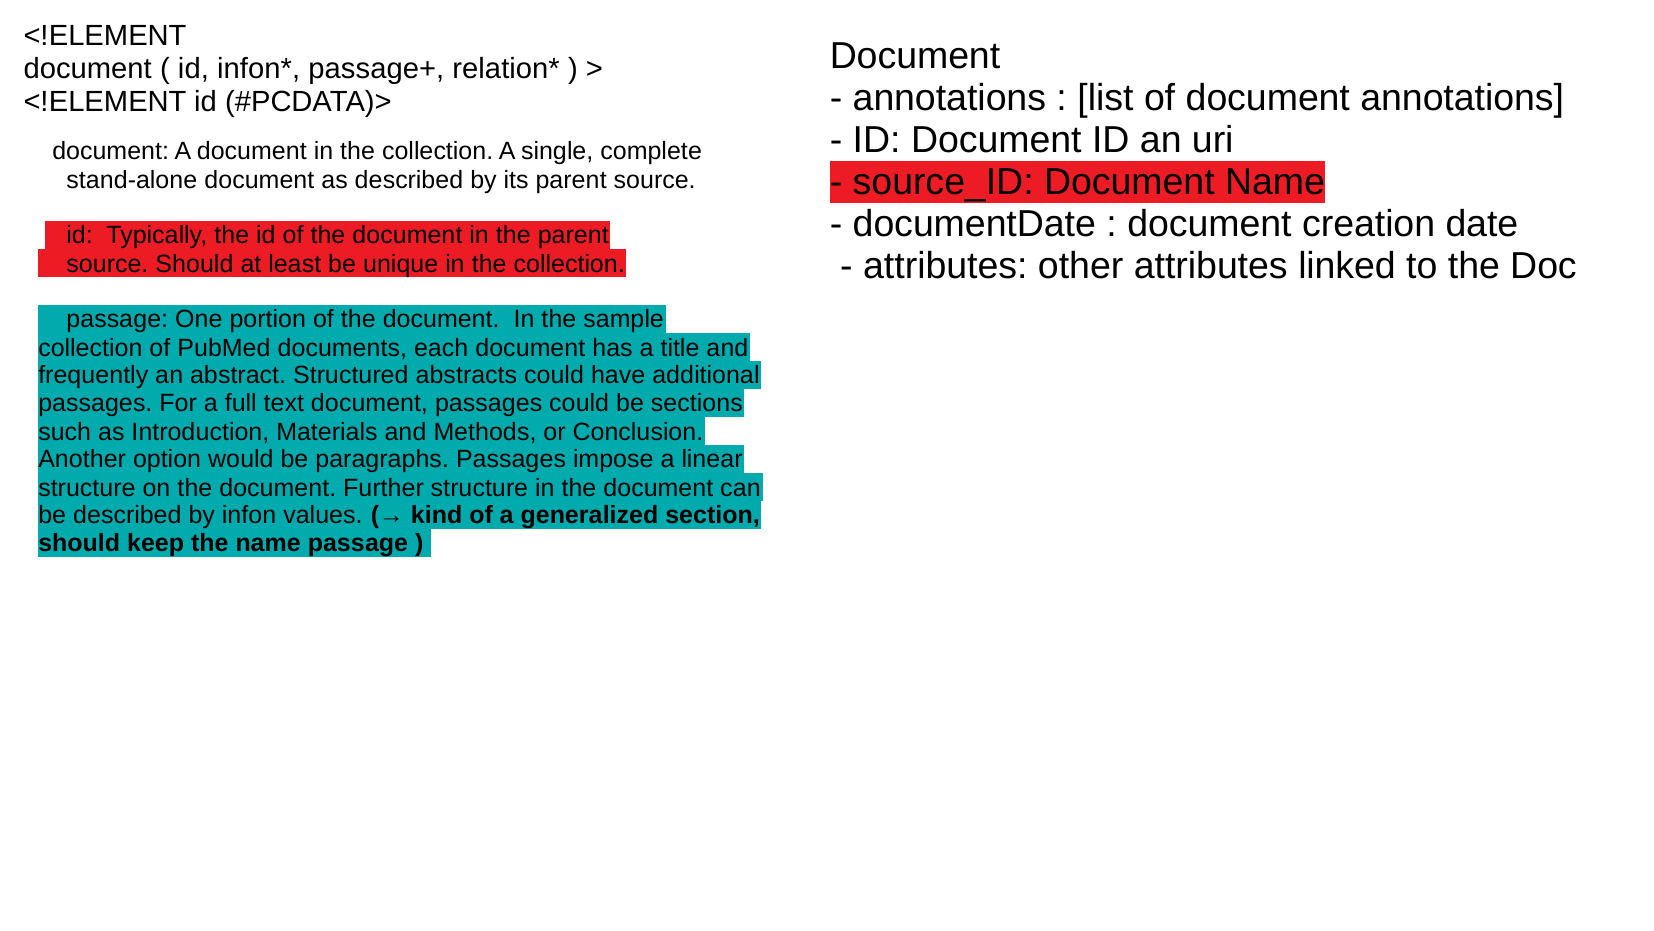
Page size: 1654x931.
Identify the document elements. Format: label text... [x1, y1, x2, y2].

text_box document: A document in the collection. A single, complete stand-alone document as described by its parent source. id: Typically, the id of the document in the parent source. Should at least be unique in the collection. passage: One portion of the document. In the sample collection of PubMed documents, each document has a title and frequently an abstract. Structured abstracts could have additional passages. For a full text document, passages could be sections such as Introduction, Materials and Methods, or Conclusion. Another option would be paragraphs. Passages impose a linear structure on the document. Further structure in the document can be described by infon values. (→ kind of a generalized section, should keep the name passage ) [23, 129, 792, 733]
text_box <!ELEMENT document ( id, infon*, passage+, relation* ) > <!ELEMENT id (#PCDATA)> [8, 11, 780, 153]
text_box Document - annotations : [list of document annotations] - ID: Document ID an uri - source_ID: Document Name - documentDate : document creation date - attributes: other attributes linked to the Doc [814, 27, 1609, 378]
